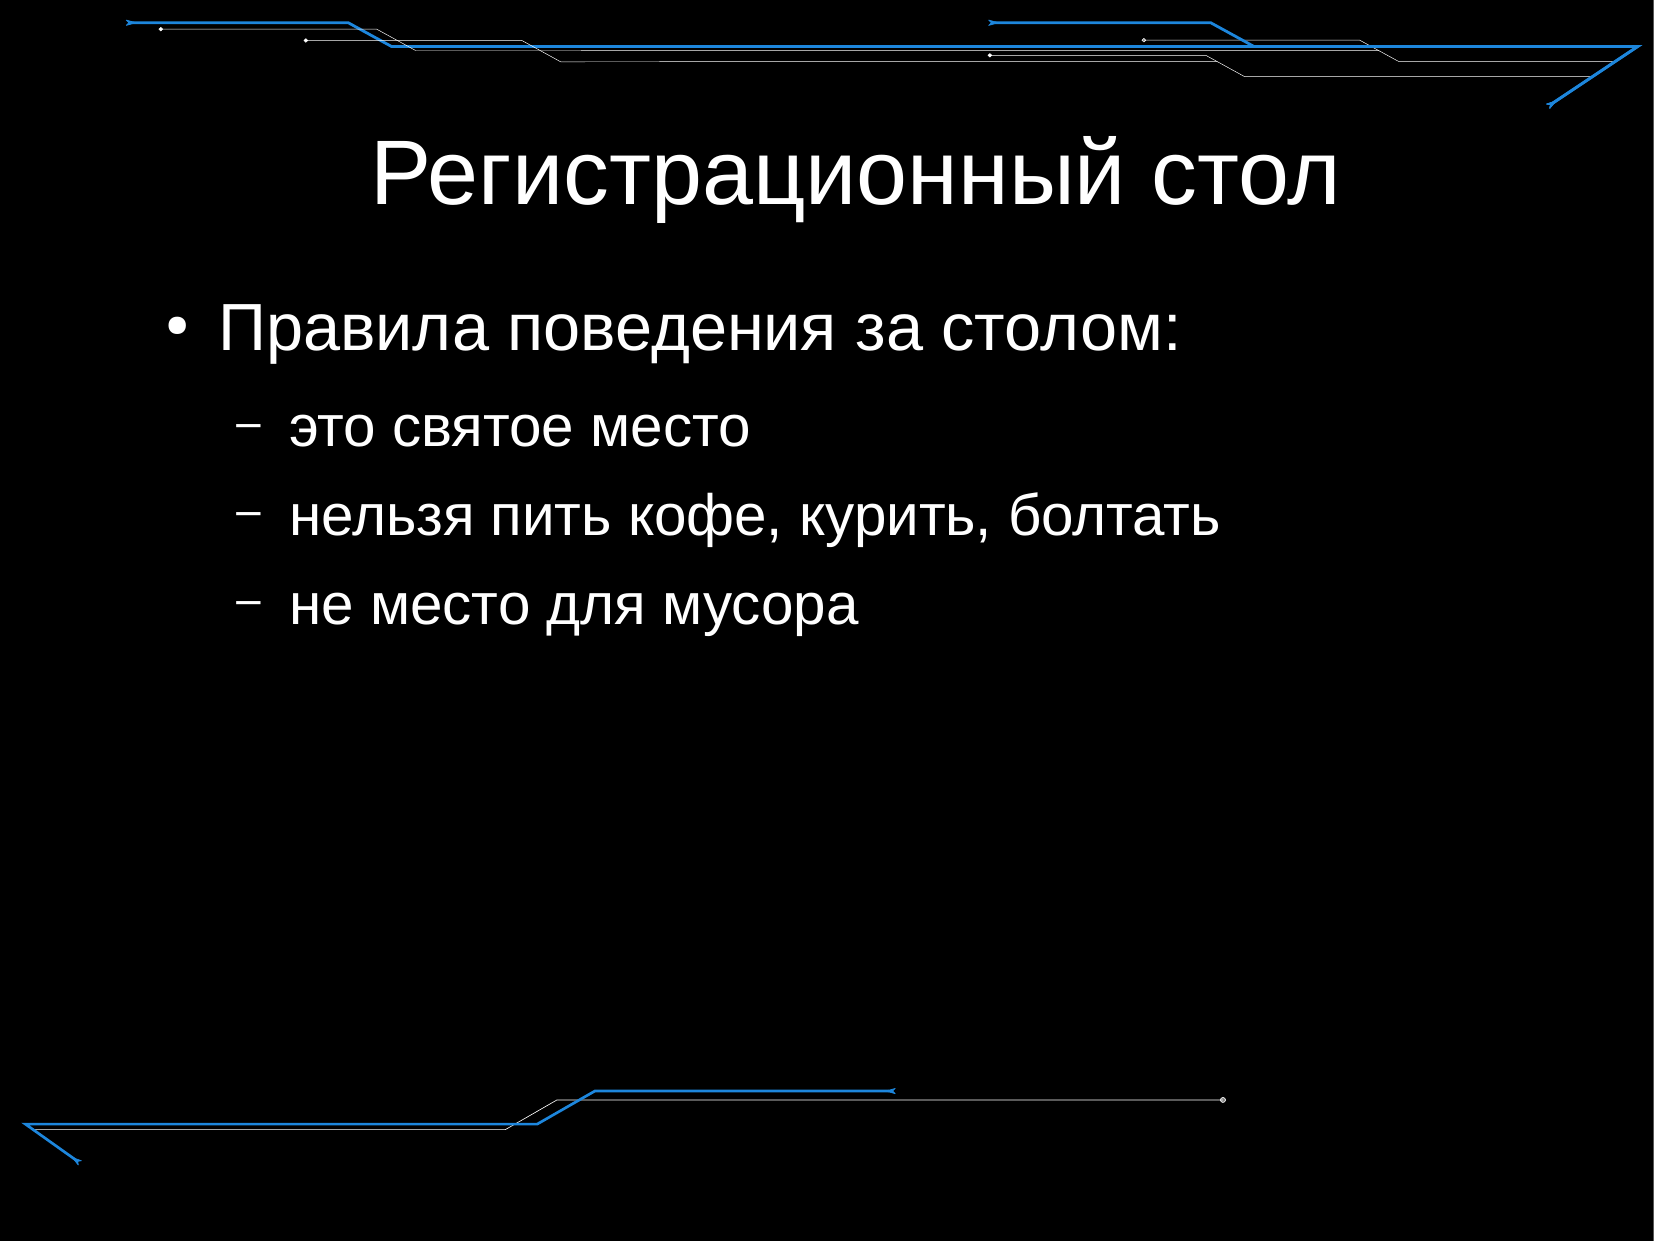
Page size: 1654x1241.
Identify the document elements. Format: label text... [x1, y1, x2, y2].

title Регистрационный стол [147, 84, 1565, 262]
list Правила поведения за столом: это святое место нельзя пить кофе, курить, болтать не место для мусора [147, 289, 1565, 1010]
